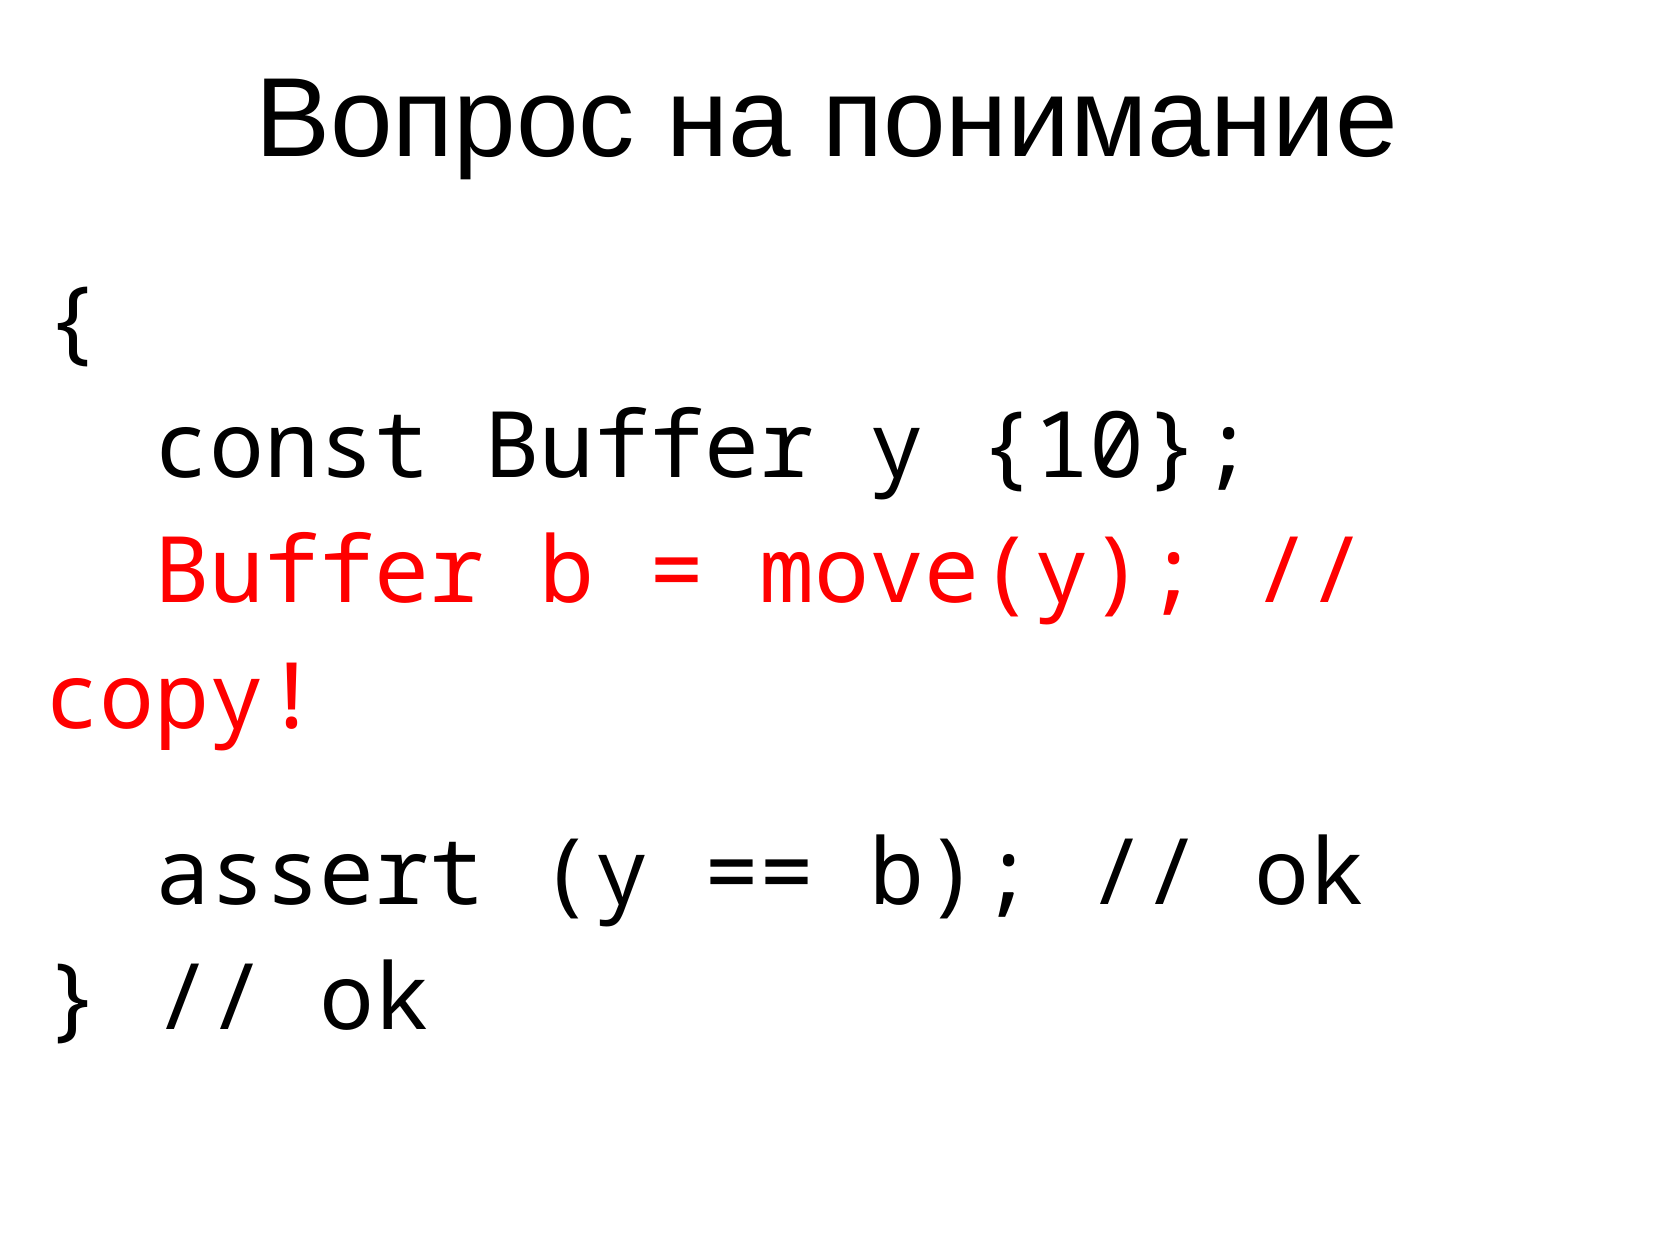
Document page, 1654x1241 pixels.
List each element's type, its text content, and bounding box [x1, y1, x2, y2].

title Вопрос на понимание [82, 13, 1571, 222]
list { const Buffer y {10}; Buffer b = move(y); // copy! assert (y == b); // ok } // ok [45, 255, 1583, 1186]
